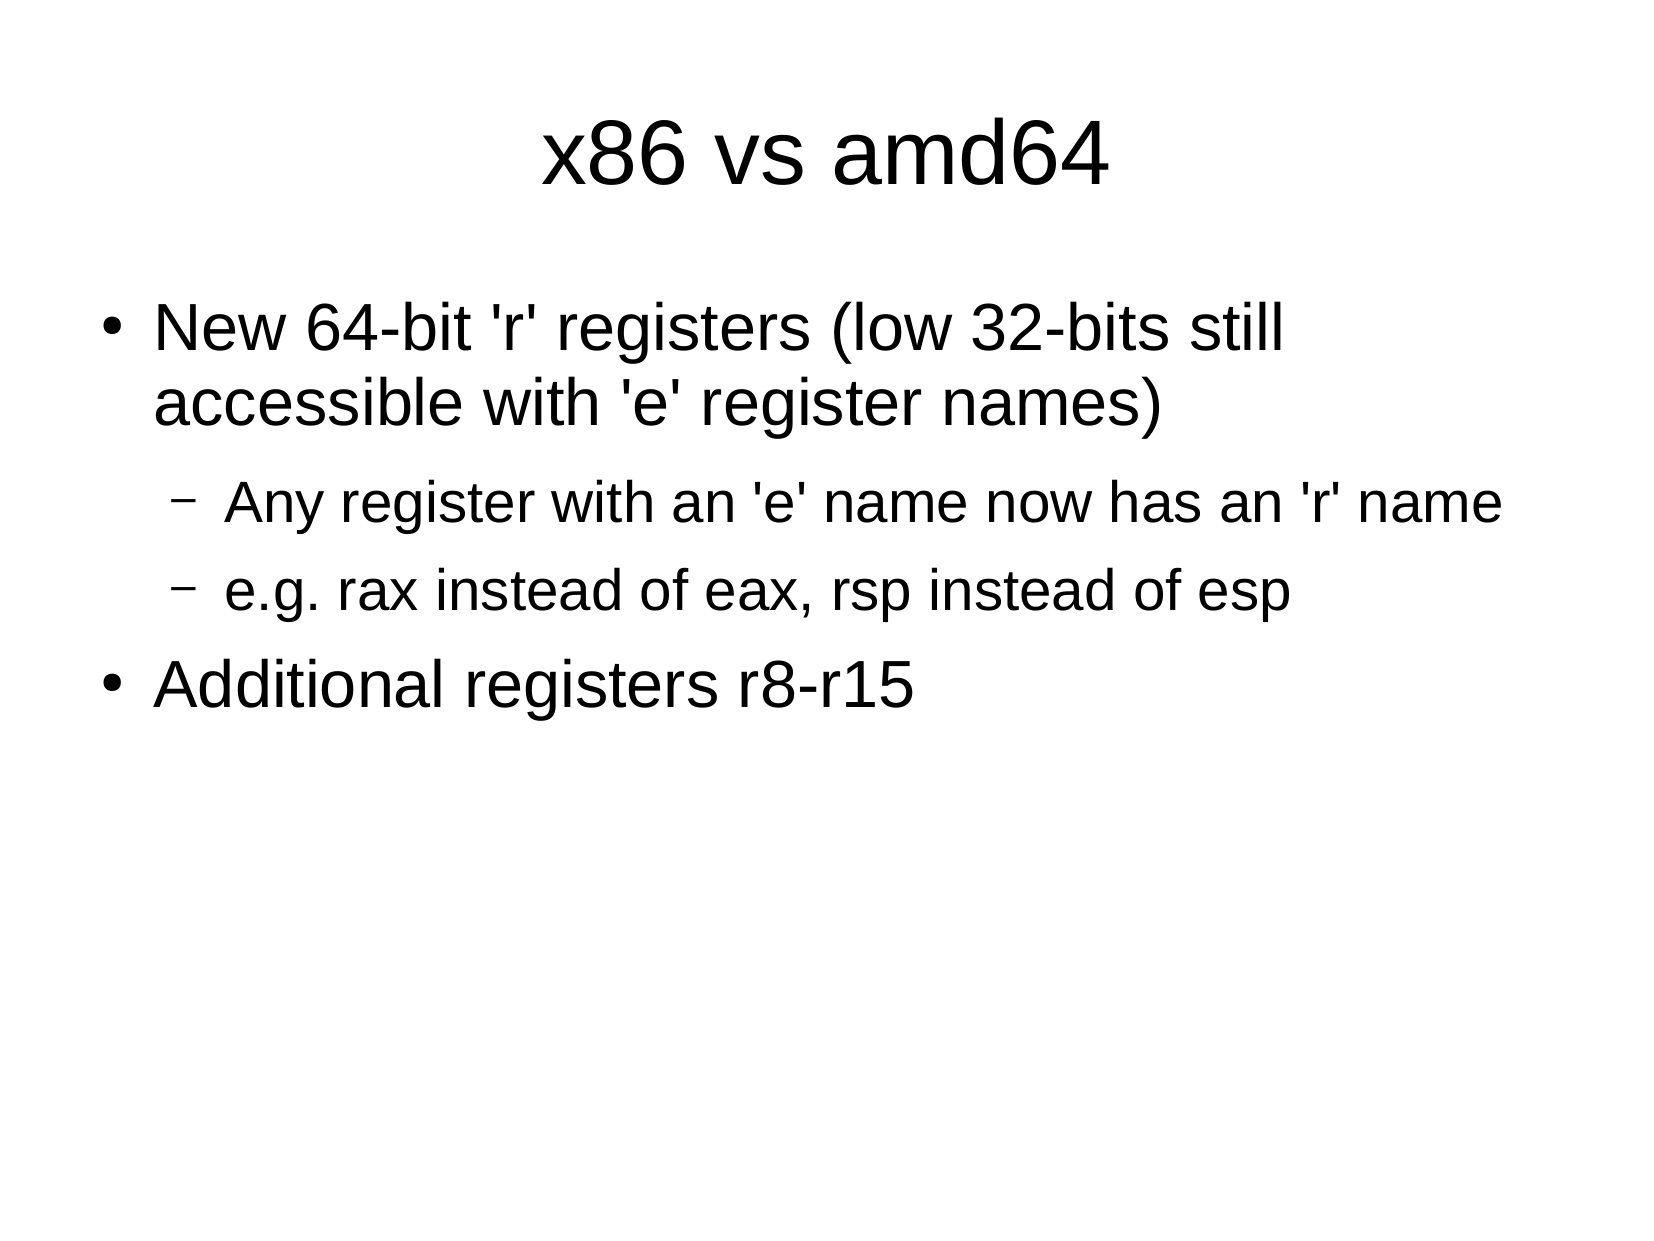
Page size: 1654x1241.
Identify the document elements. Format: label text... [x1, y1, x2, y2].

list New 64-bit 'r' registers (low 32-bits still accessible with 'e' register names) Any register with an 'e' name now has an 'r' name e.g. rax instead of eax, rsp instead of esp Additional registers r8-r15 [82, 290, 1538, 1010]
title x86 vs amd64 [82, 49, 1571, 257]
